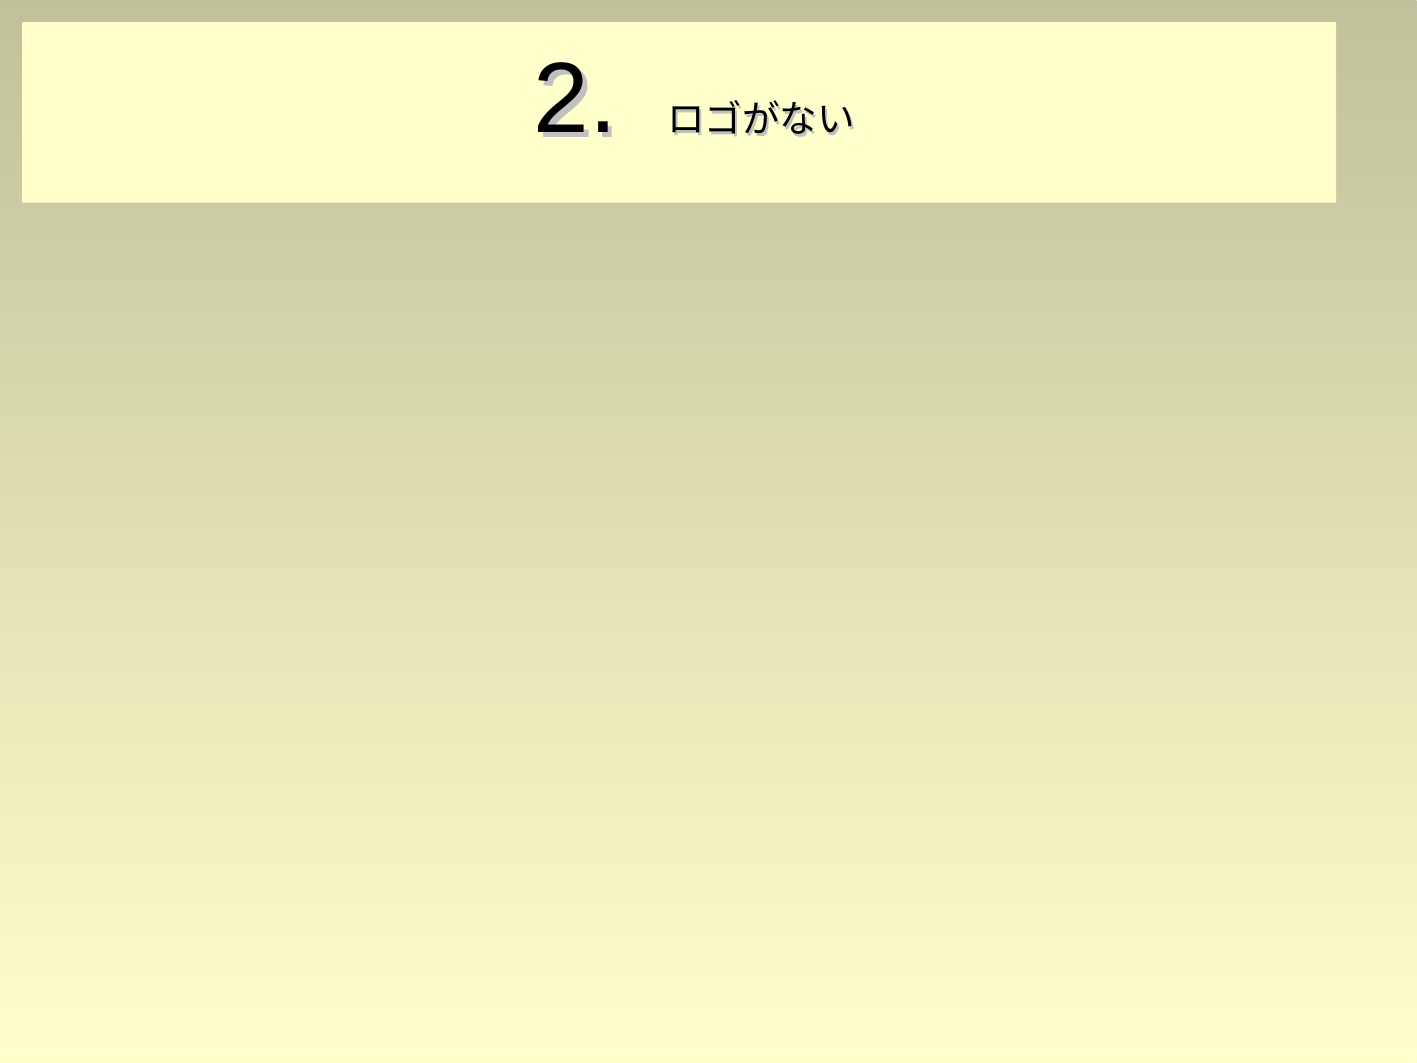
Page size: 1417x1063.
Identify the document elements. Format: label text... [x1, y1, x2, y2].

text_box [22, 22, 1337, 203]
text_box 2. ロゴがない [23, 35, 1366, 181]
